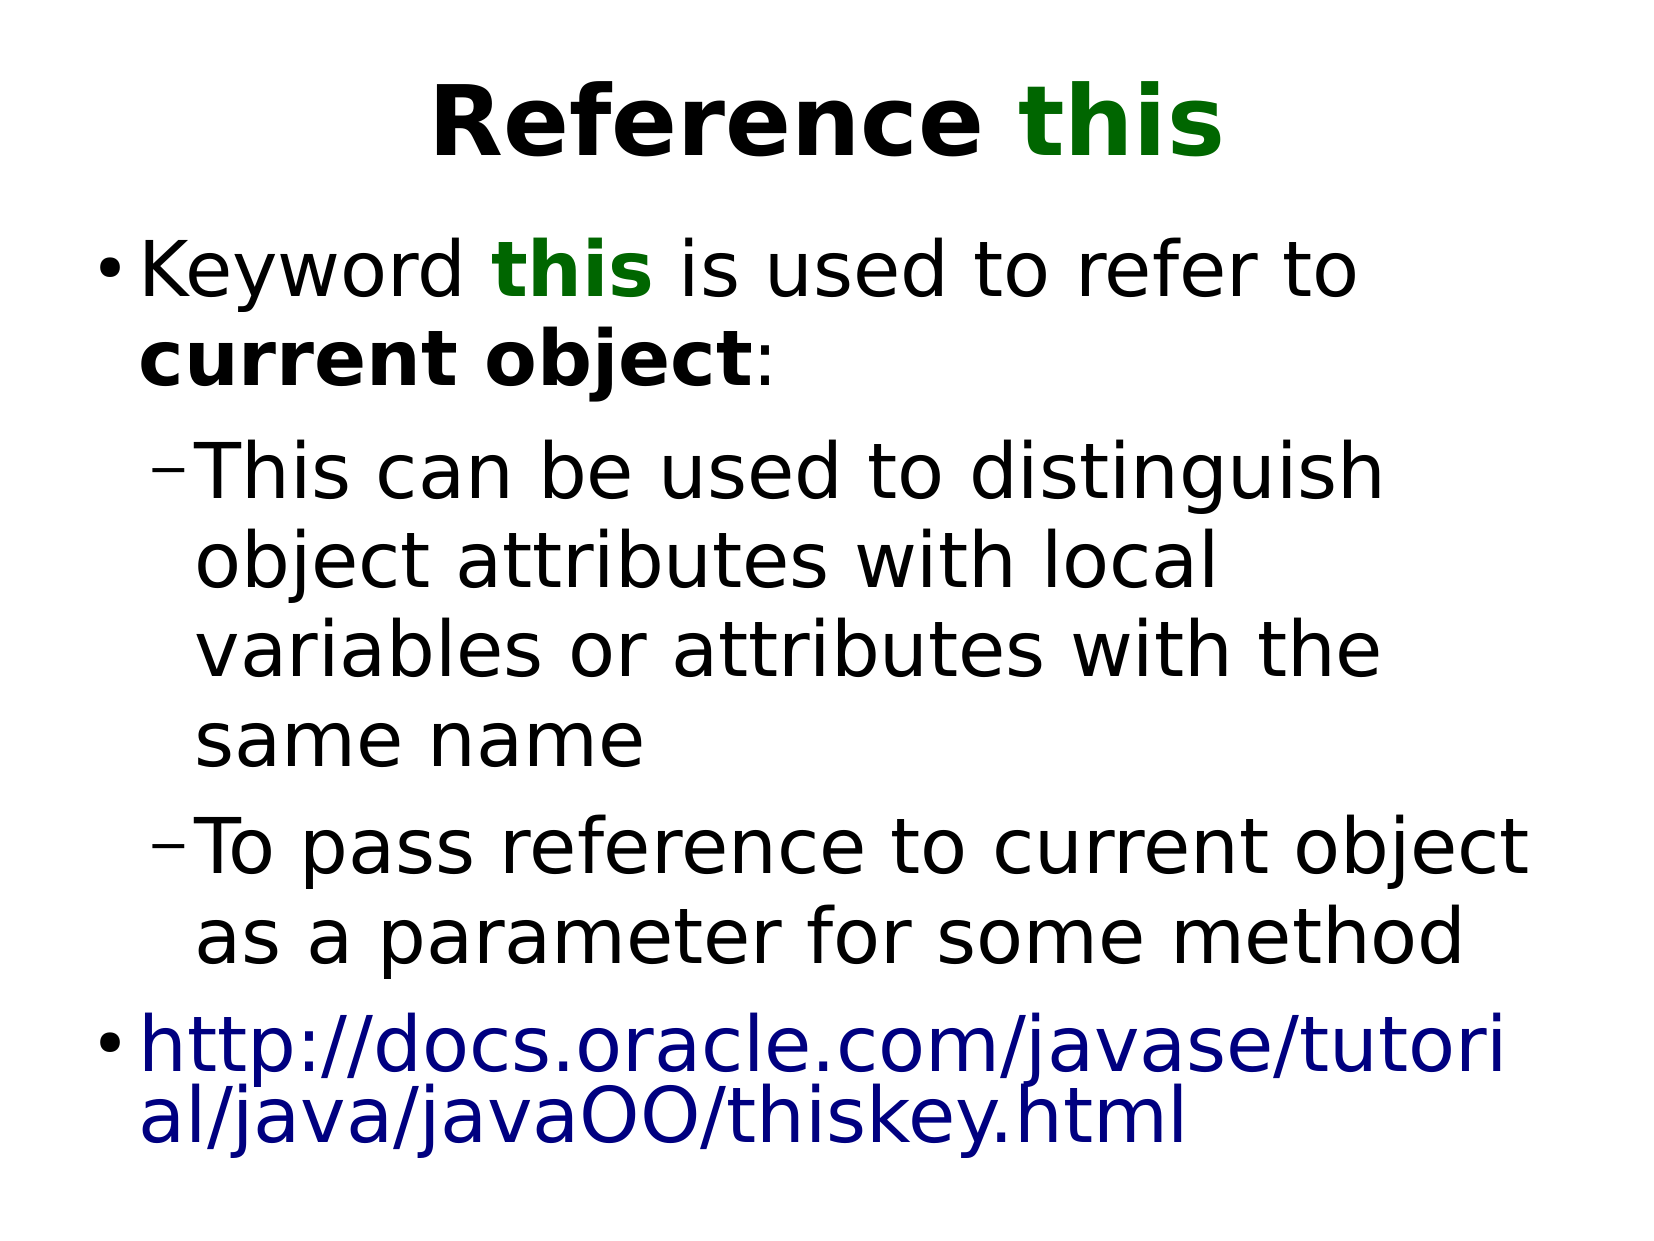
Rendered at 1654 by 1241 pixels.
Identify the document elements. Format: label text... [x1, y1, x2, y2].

title Reference this [82, 49, 1571, 196]
list Keyword this is used to refer to current object: This can be used to distinguish object attributes with local variables or attributes with the same name To pass reference to current object as a parameter for some method http://docs.oracle.com/javase/tutorial/java/javaOO/thiskey.html [82, 225, 1538, 1186]
